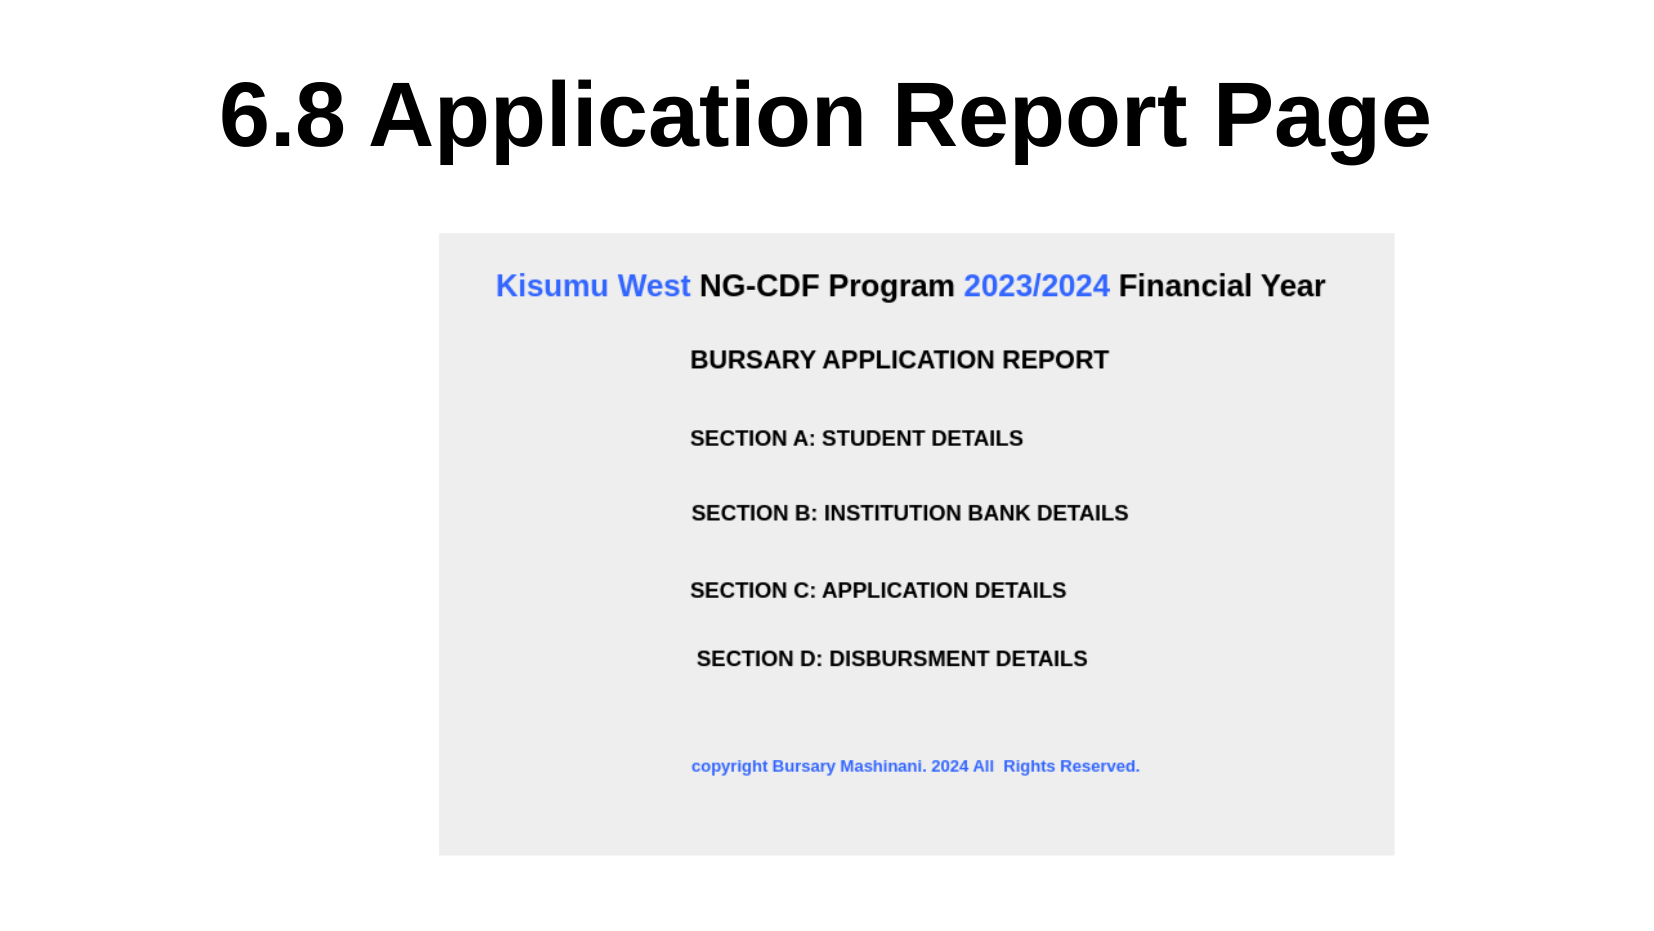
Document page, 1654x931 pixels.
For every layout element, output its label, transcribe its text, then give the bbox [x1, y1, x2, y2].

picture [398, 204, 1440, 868]
title 6.8 Application Report Page [82, 37, 1571, 193]
